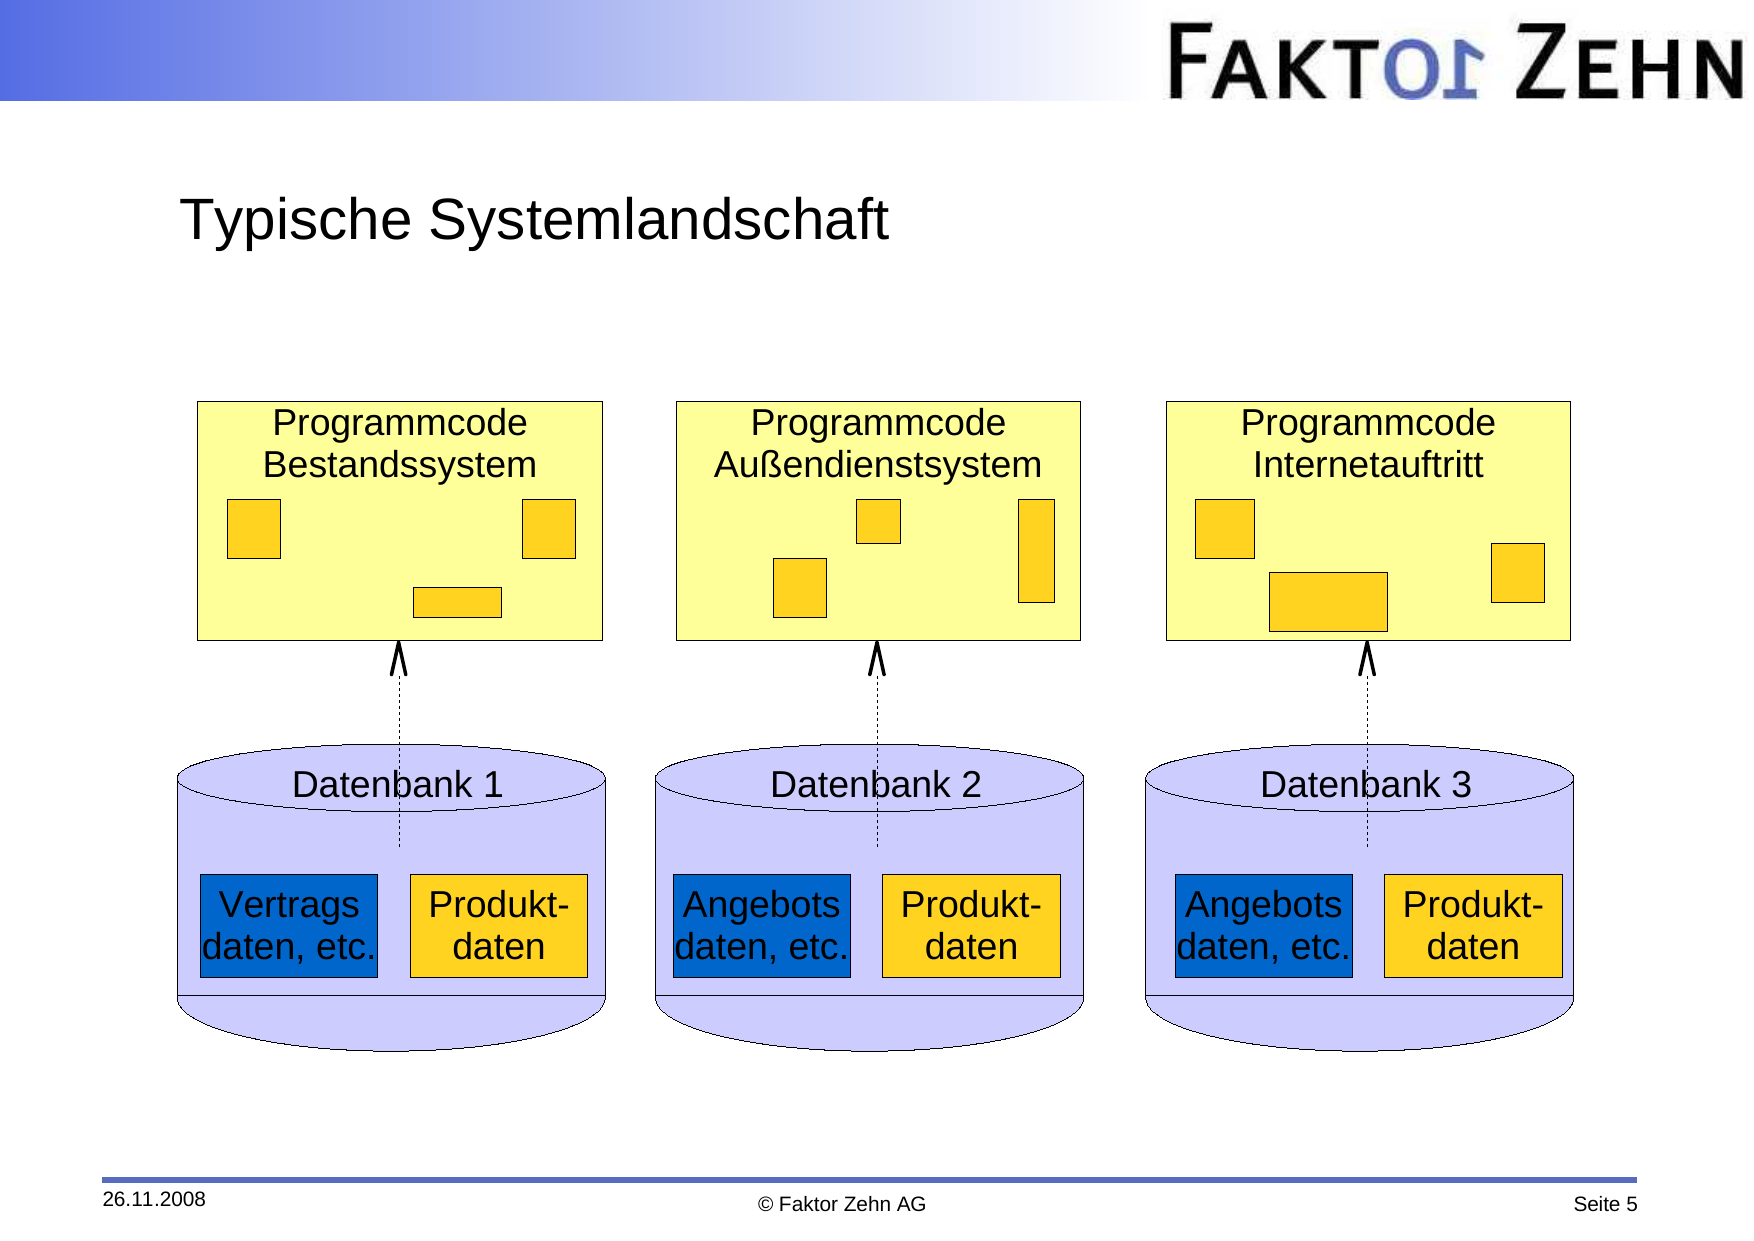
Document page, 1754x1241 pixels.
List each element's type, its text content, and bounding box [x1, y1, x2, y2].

text_box Produkt- daten [1384, 874, 1563, 978]
text_box Produkt- daten [882, 874, 1061, 978]
text_box Angebots daten, etc. [673, 874, 851, 978]
text_box [132, 280, 1610, 1063]
title Typische Systemlandschaft [179, 142, 1684, 296]
text_box Programmcode Internetauftritt [1166, 401, 1571, 641]
picture [1162, 7, 1752, 100]
text_box Vertrags daten, etc. [200, 874, 378, 978]
text_box Datenbank 2 [770, 763, 1000, 807]
text_box Programmcode Bestandssystem [197, 401, 603, 641]
text_box Angebots daten, etc. [1175, 874, 1353, 978]
text_box Datenbank 3 [1260, 763, 1490, 807]
text_box Produkt- daten [410, 874, 588, 978]
text_box Datenbank 1 [291, 763, 522, 807]
text_box Programmcode Außendienstsystem [676, 401, 1081, 641]
